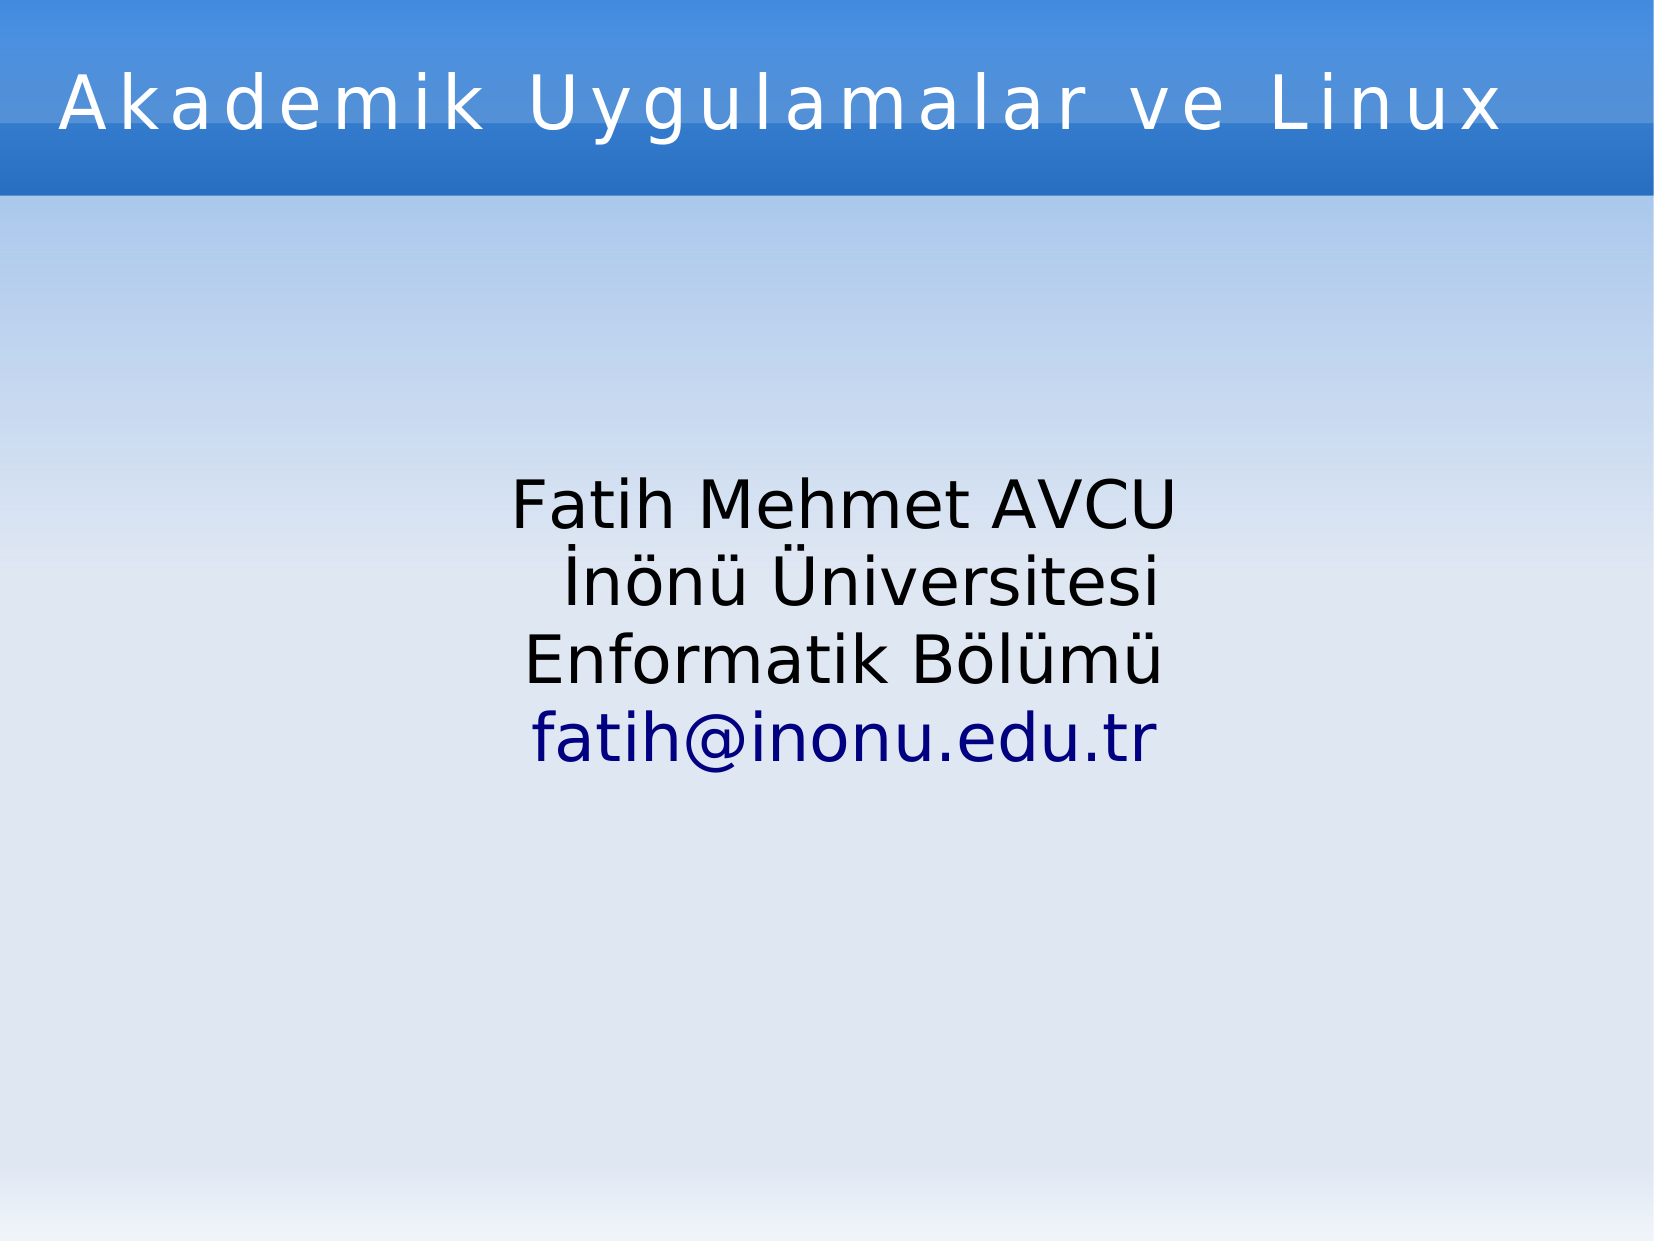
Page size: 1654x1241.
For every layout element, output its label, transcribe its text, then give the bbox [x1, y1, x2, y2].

picture [0, 0, 1654, 1241]
subtitle Fatih Mehmet AVCU İnönü Üniversitesi Enformatik Bölümü fatih@inonu.edu.tr [82, 290, 1571, 1109]
title Akademik Uygulamalar ve Linux [59, 29, 1595, 178]
